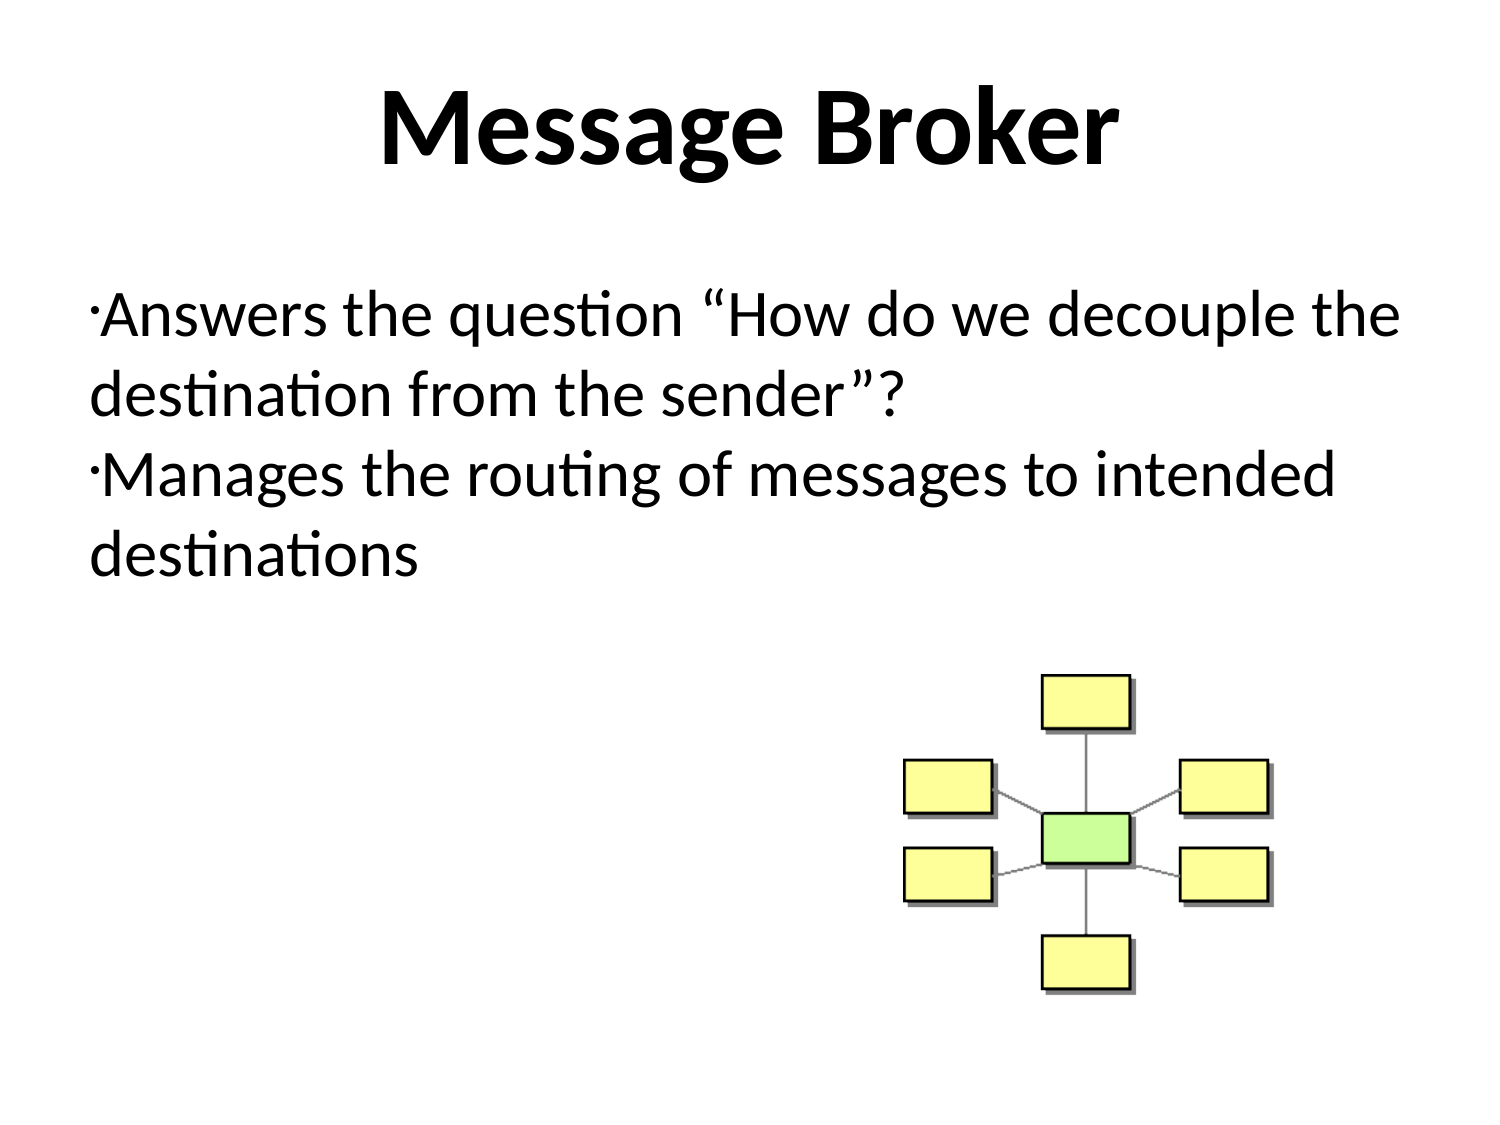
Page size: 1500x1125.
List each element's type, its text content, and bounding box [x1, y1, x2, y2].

picture [903, 674, 1276, 997]
text_box Message Broker [75, 45, 1425, 233]
text_box Answers the question “How do we decouple the destination from the sender”? Manages the routing of messages to intended destinations [75, 262, 1425, 1005]
